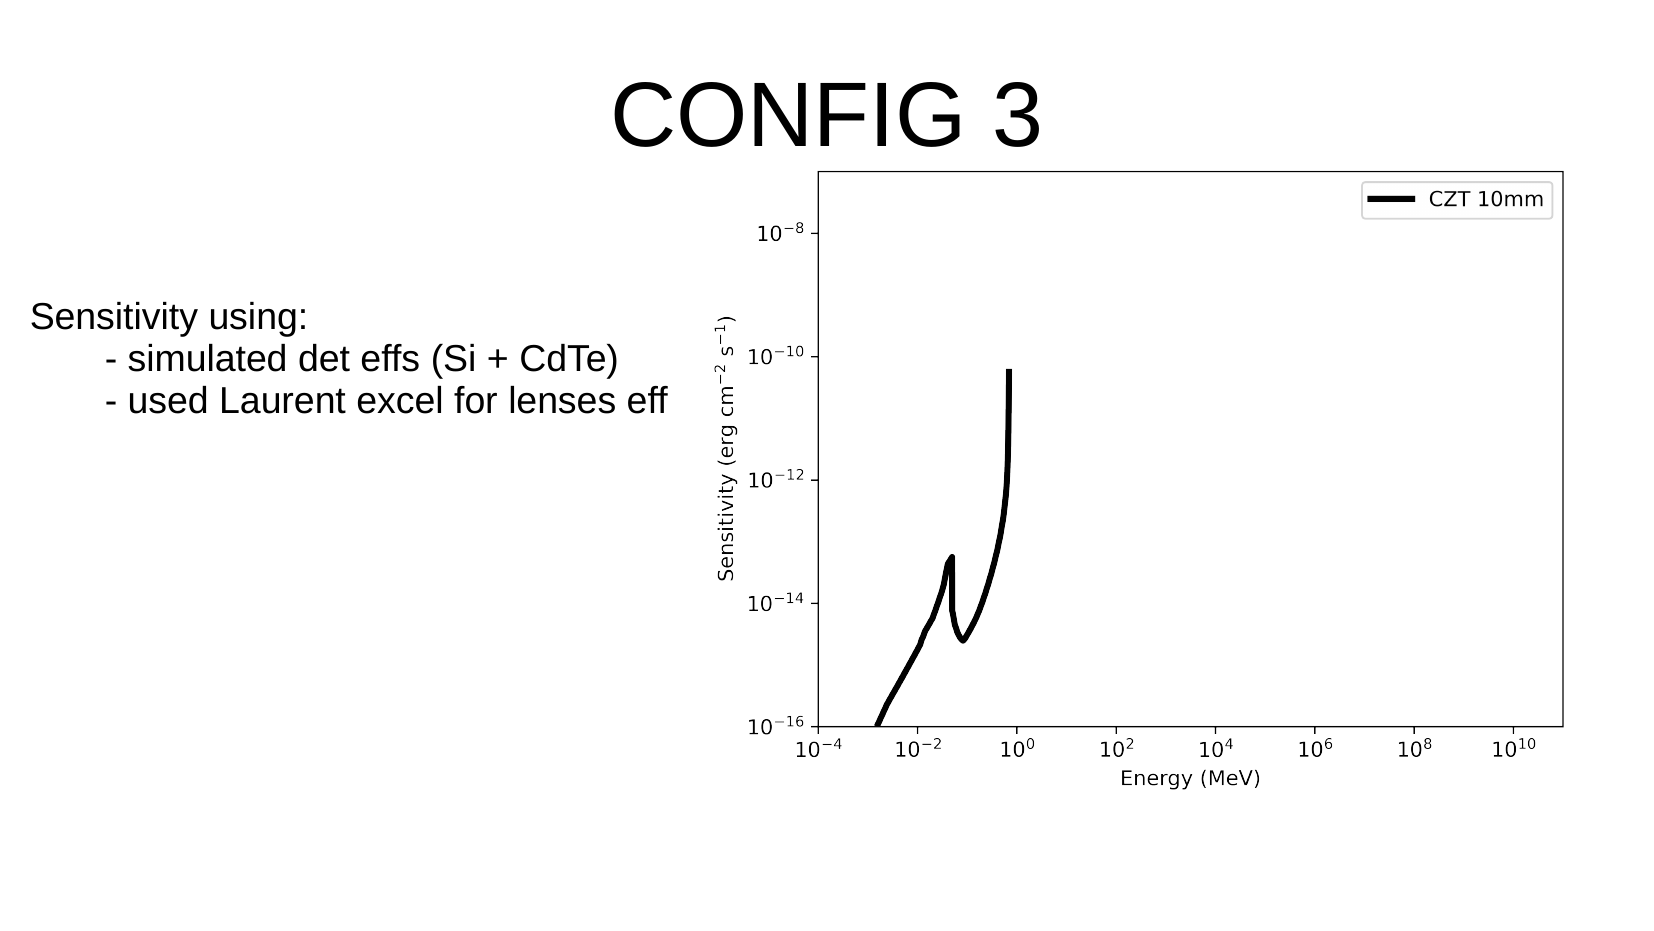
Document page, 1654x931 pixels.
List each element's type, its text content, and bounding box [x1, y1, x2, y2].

text_box Sensitivity using: - simulated det effs (Si + CdTe) - used Laurent excel for lenses eff [15, 288, 698, 759]
picture [698, 85, 1654, 806]
title CONFIG 3 [82, 37, 1571, 193]
